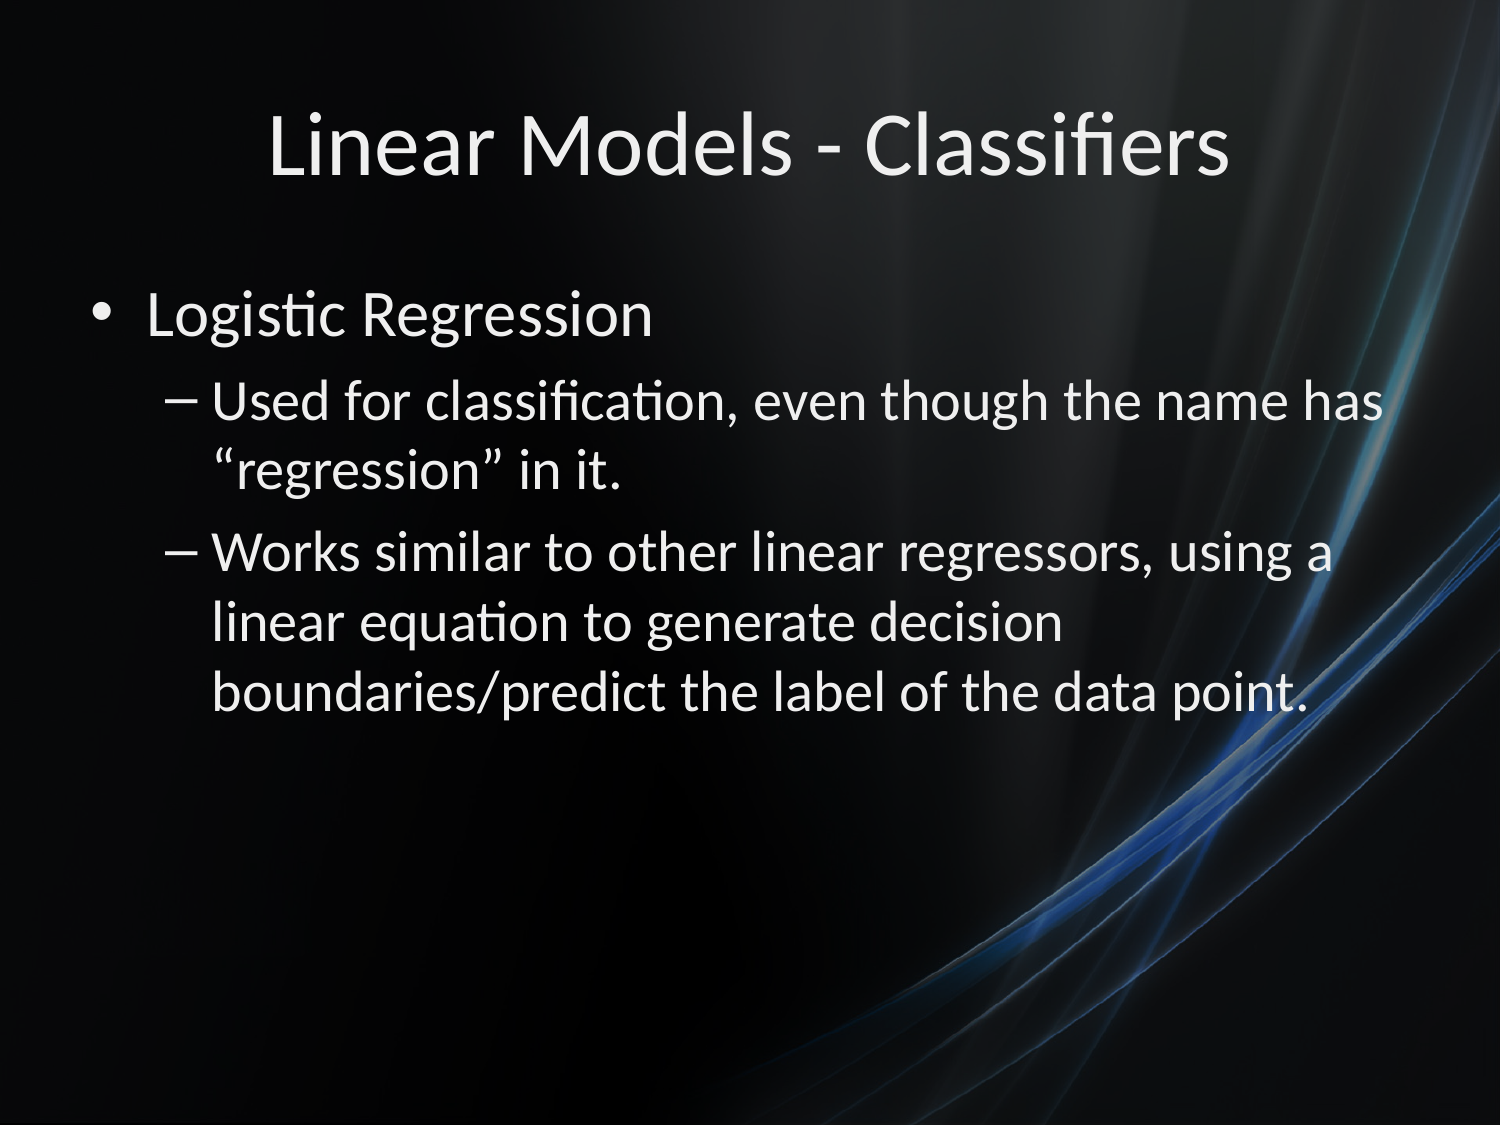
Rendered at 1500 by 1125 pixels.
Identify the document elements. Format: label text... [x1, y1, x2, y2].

picture [0, 0, 1500, 1125]
title Linear Models - Classifiers [75, 45, 1425, 233]
list Logistic Regression Used for classification, even though the name has “regression” in it. Works similar to other linear regressors, using a linear equation to generate decision boundaries/predict the label of the data point. [75, 262, 1425, 1005]
